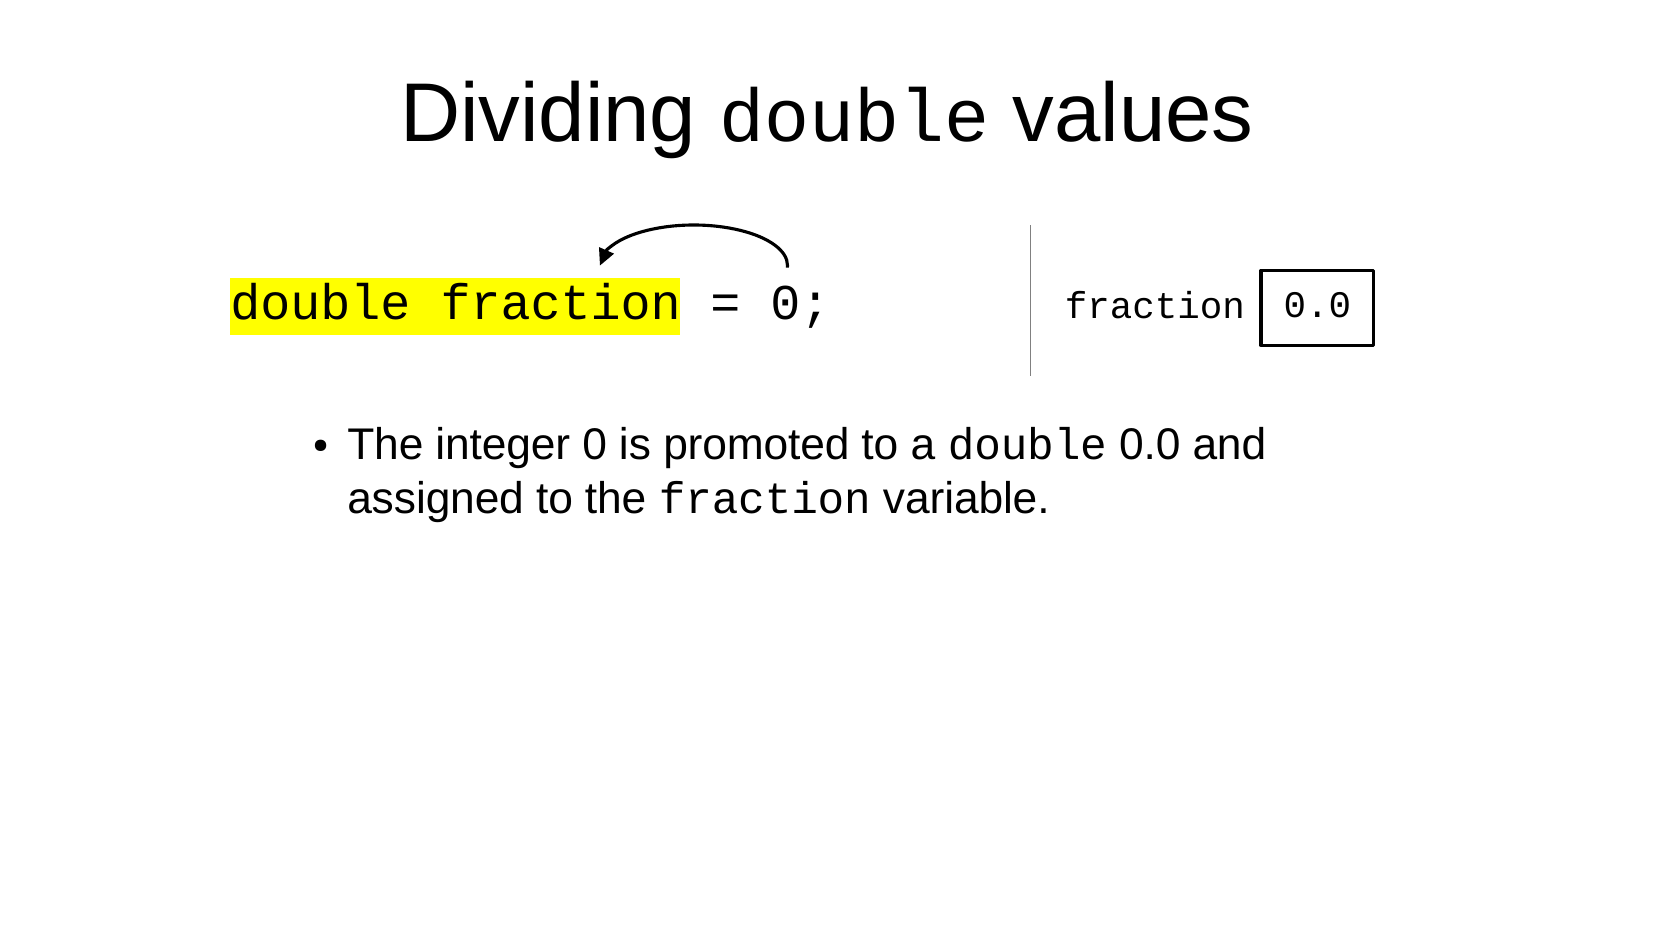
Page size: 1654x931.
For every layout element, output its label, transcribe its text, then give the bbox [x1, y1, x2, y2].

text_box The integer 0 is promoted to a double 0.0 and assigned to the fraction variable. [298, 412, 1463, 534]
title Dividing double values [82, 37, 1571, 193]
text_box fraction [1050, 280, 1260, 338]
text_box 0.0 [1261, 270, 1374, 346]
text_box double fraction = 0; [215, 270, 854, 343]
